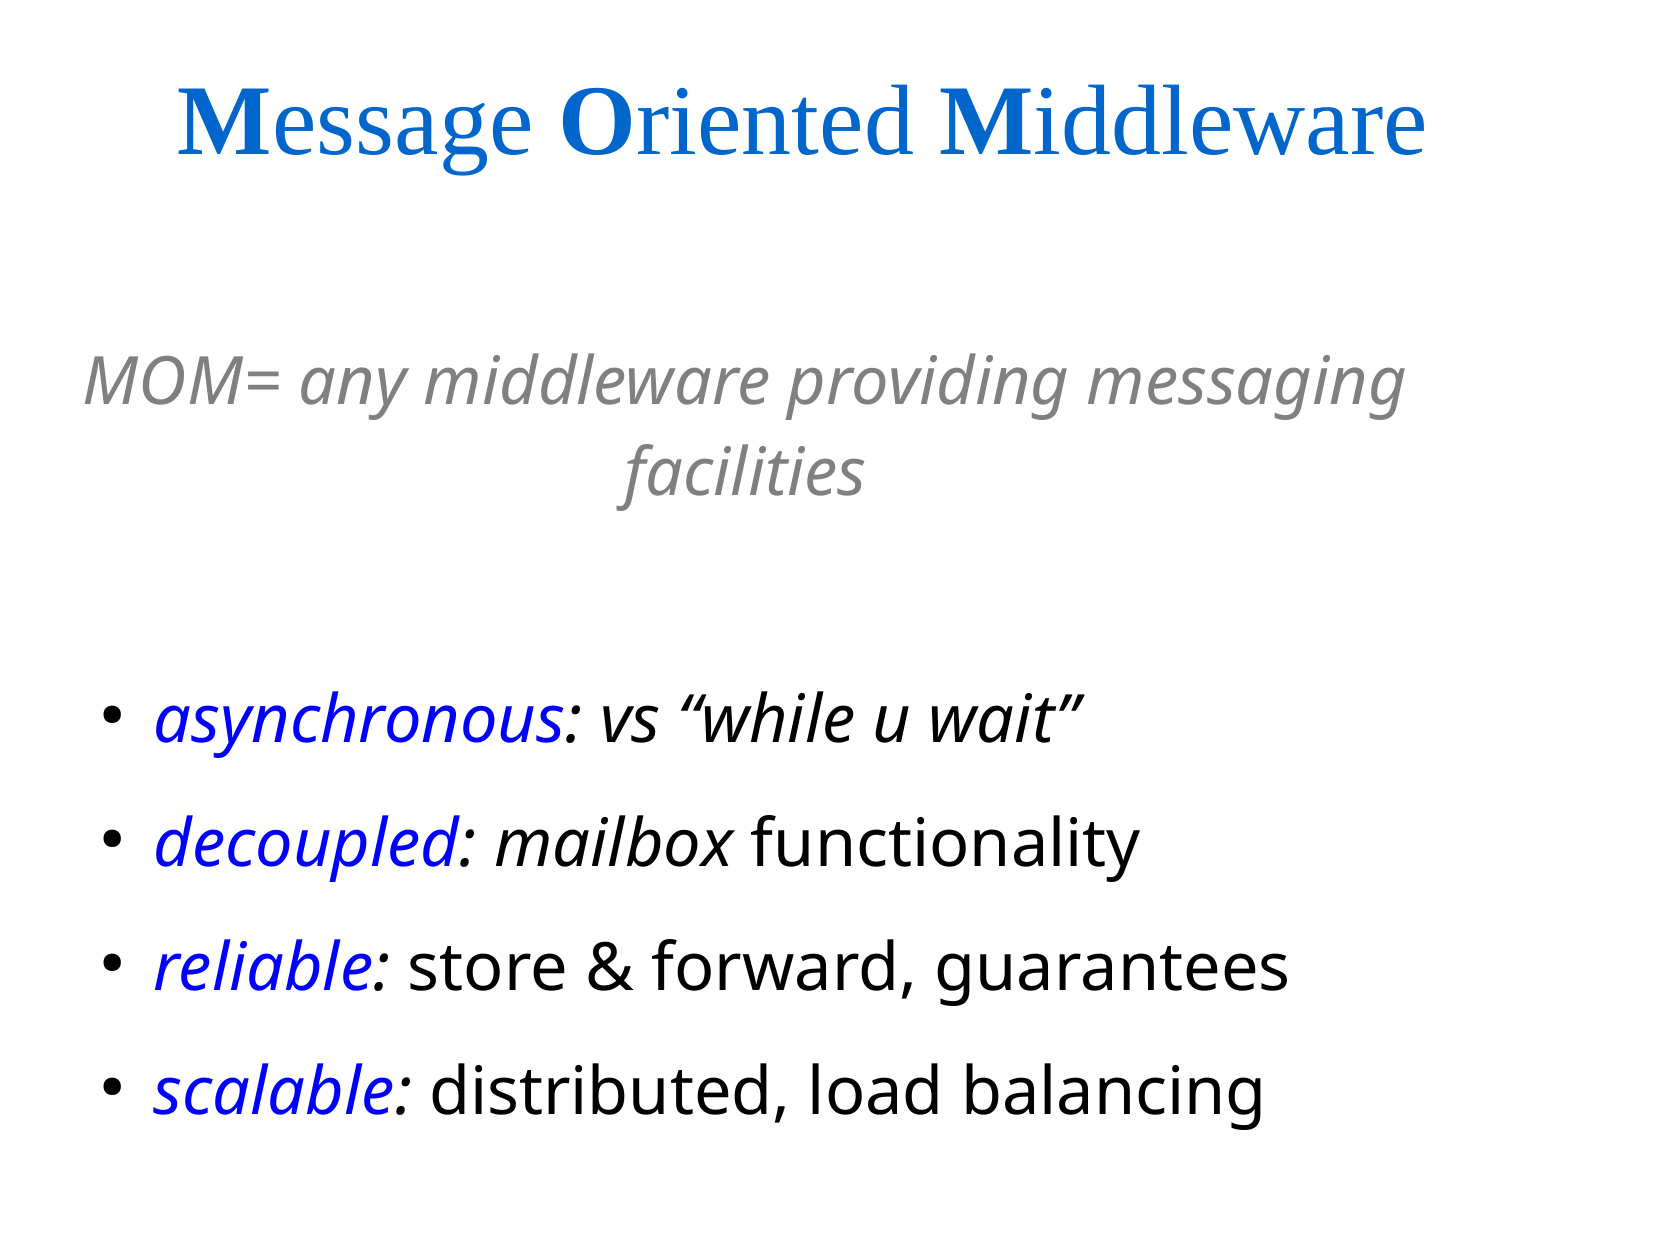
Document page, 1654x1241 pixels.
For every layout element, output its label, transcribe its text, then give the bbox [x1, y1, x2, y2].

list MOM= any middleware providing messaging facilities asynchronous: vs “while u wait” decoupled: mailbox functionality reliable: store & forward, guarantees scalable: distributed, load balancing [82, 242, 1607, 1028]
title Message Oriented Middleware [59, 40, 1548, 201]
